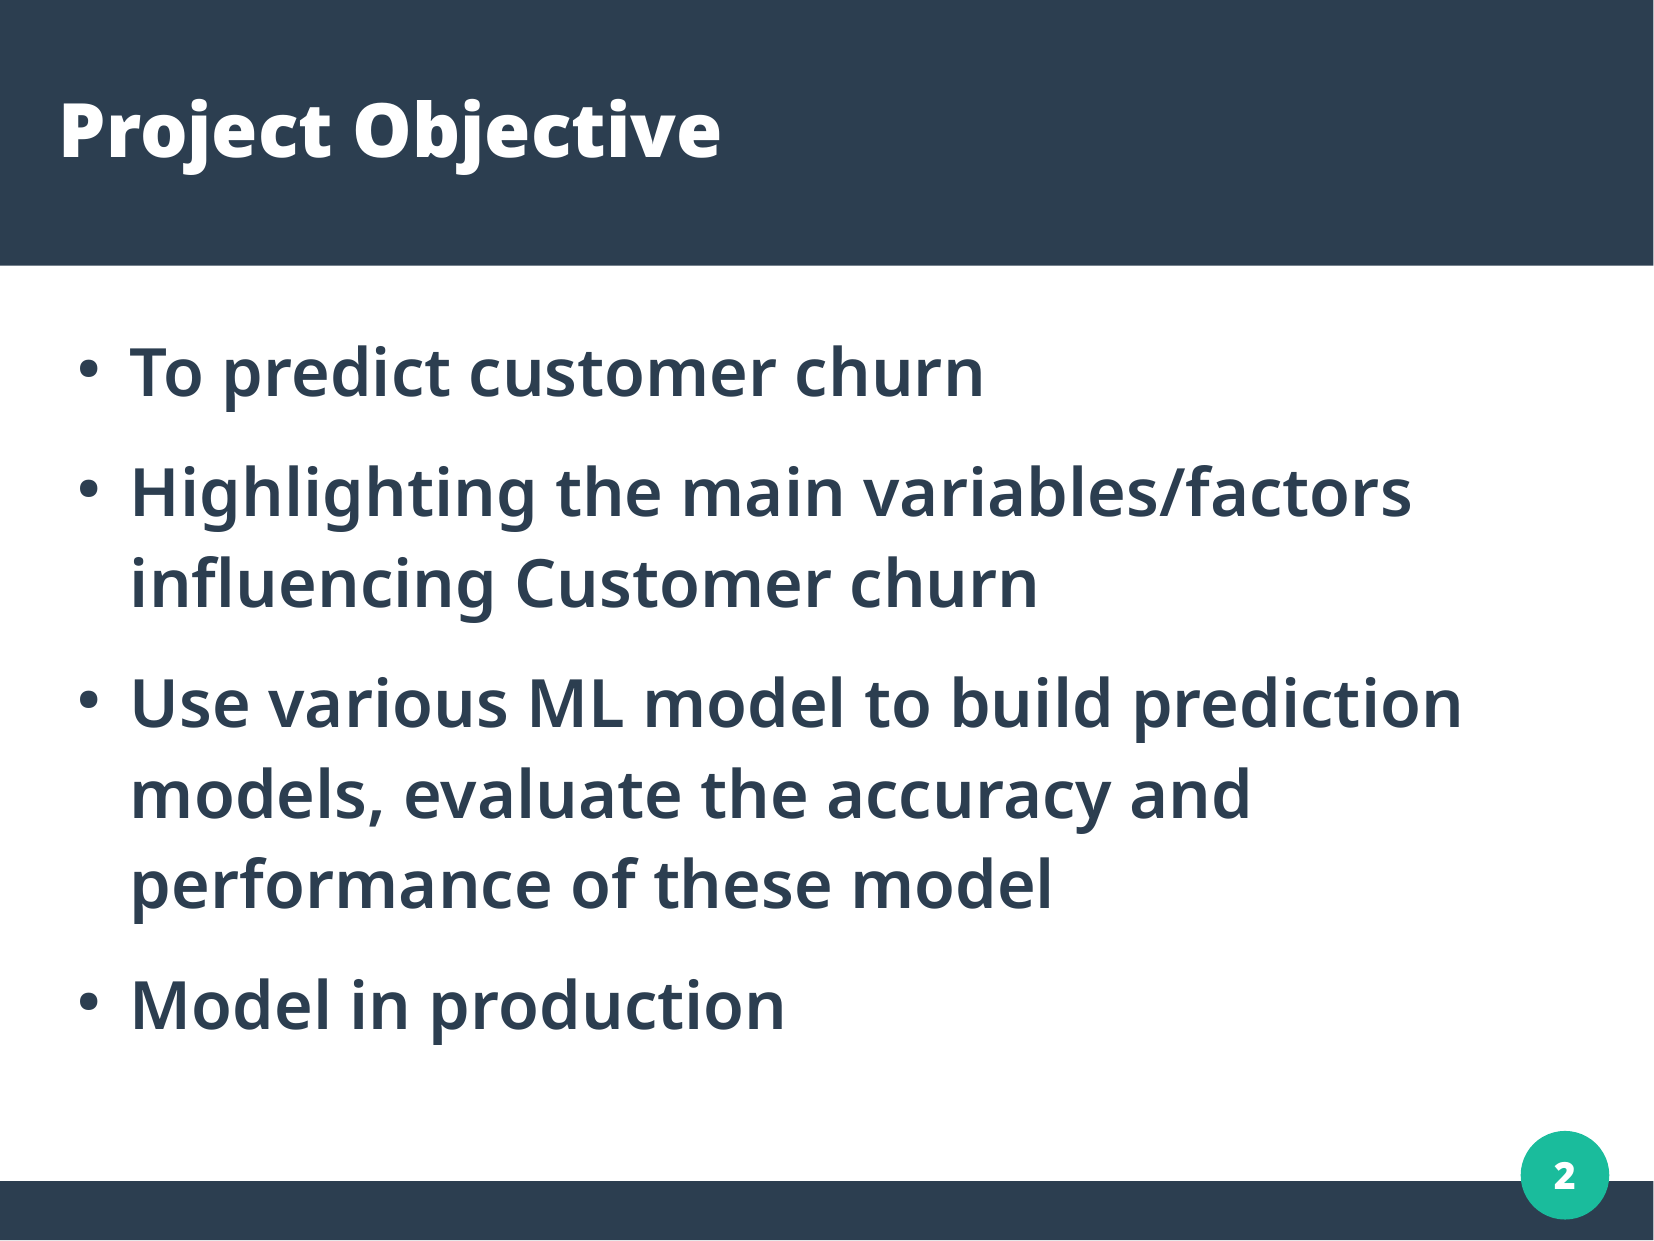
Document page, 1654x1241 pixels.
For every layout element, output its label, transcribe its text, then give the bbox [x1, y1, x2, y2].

title Project Objective [59, 49, 1595, 207]
list To predict customer churn Highlighting the main variables/factors influencing Customer churn Use various ML model to build prediction models, evaluate the accuracy and performance of these model Model in production [59, 324, 1595, 1152]
